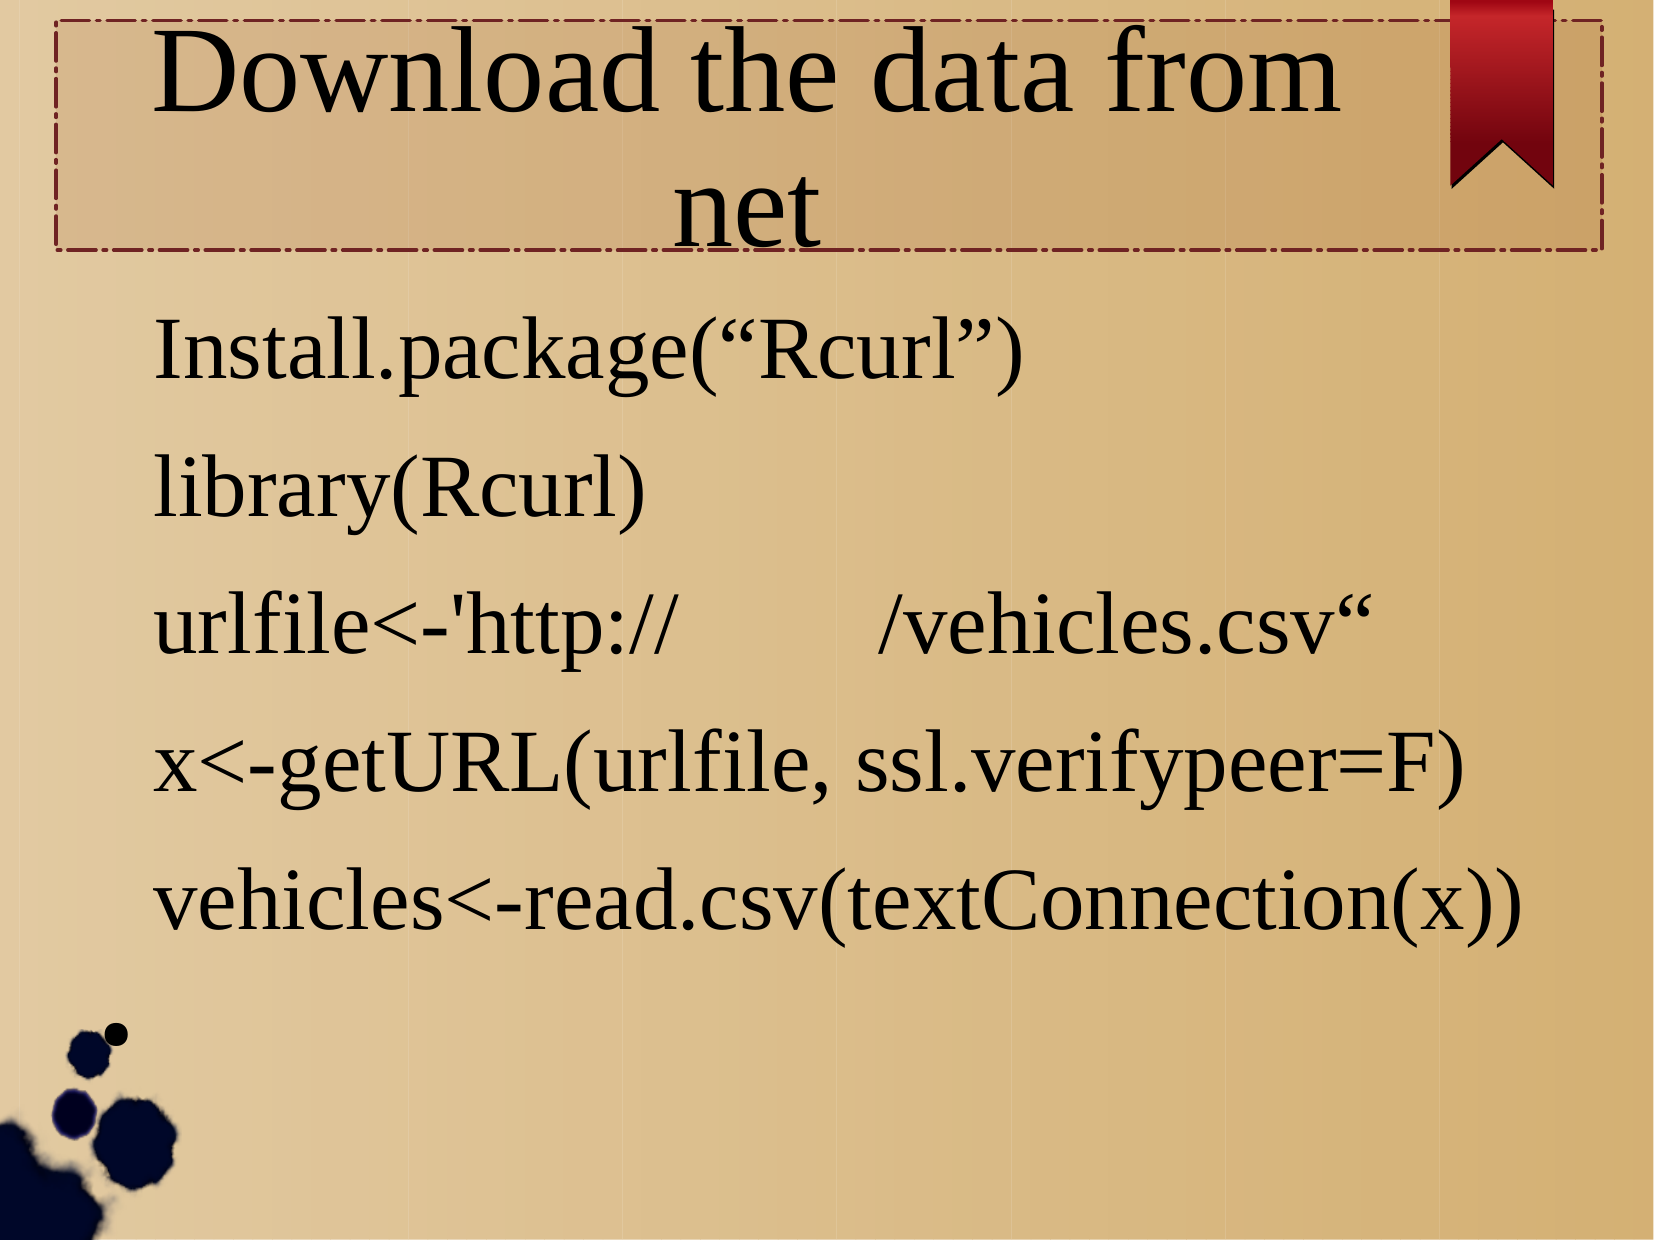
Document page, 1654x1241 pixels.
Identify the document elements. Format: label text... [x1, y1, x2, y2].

list Install.package(“Rcurl”) library(Rcurl) urlfile<-'http:// /vehicles.csv“ x<-getURL(urlfile, ssl.verifypeer=F) vehicles<-read.csv(textConnection(x)) [82, 299, 1571, 1019]
title Download the data from net [82, 2, 1412, 274]
